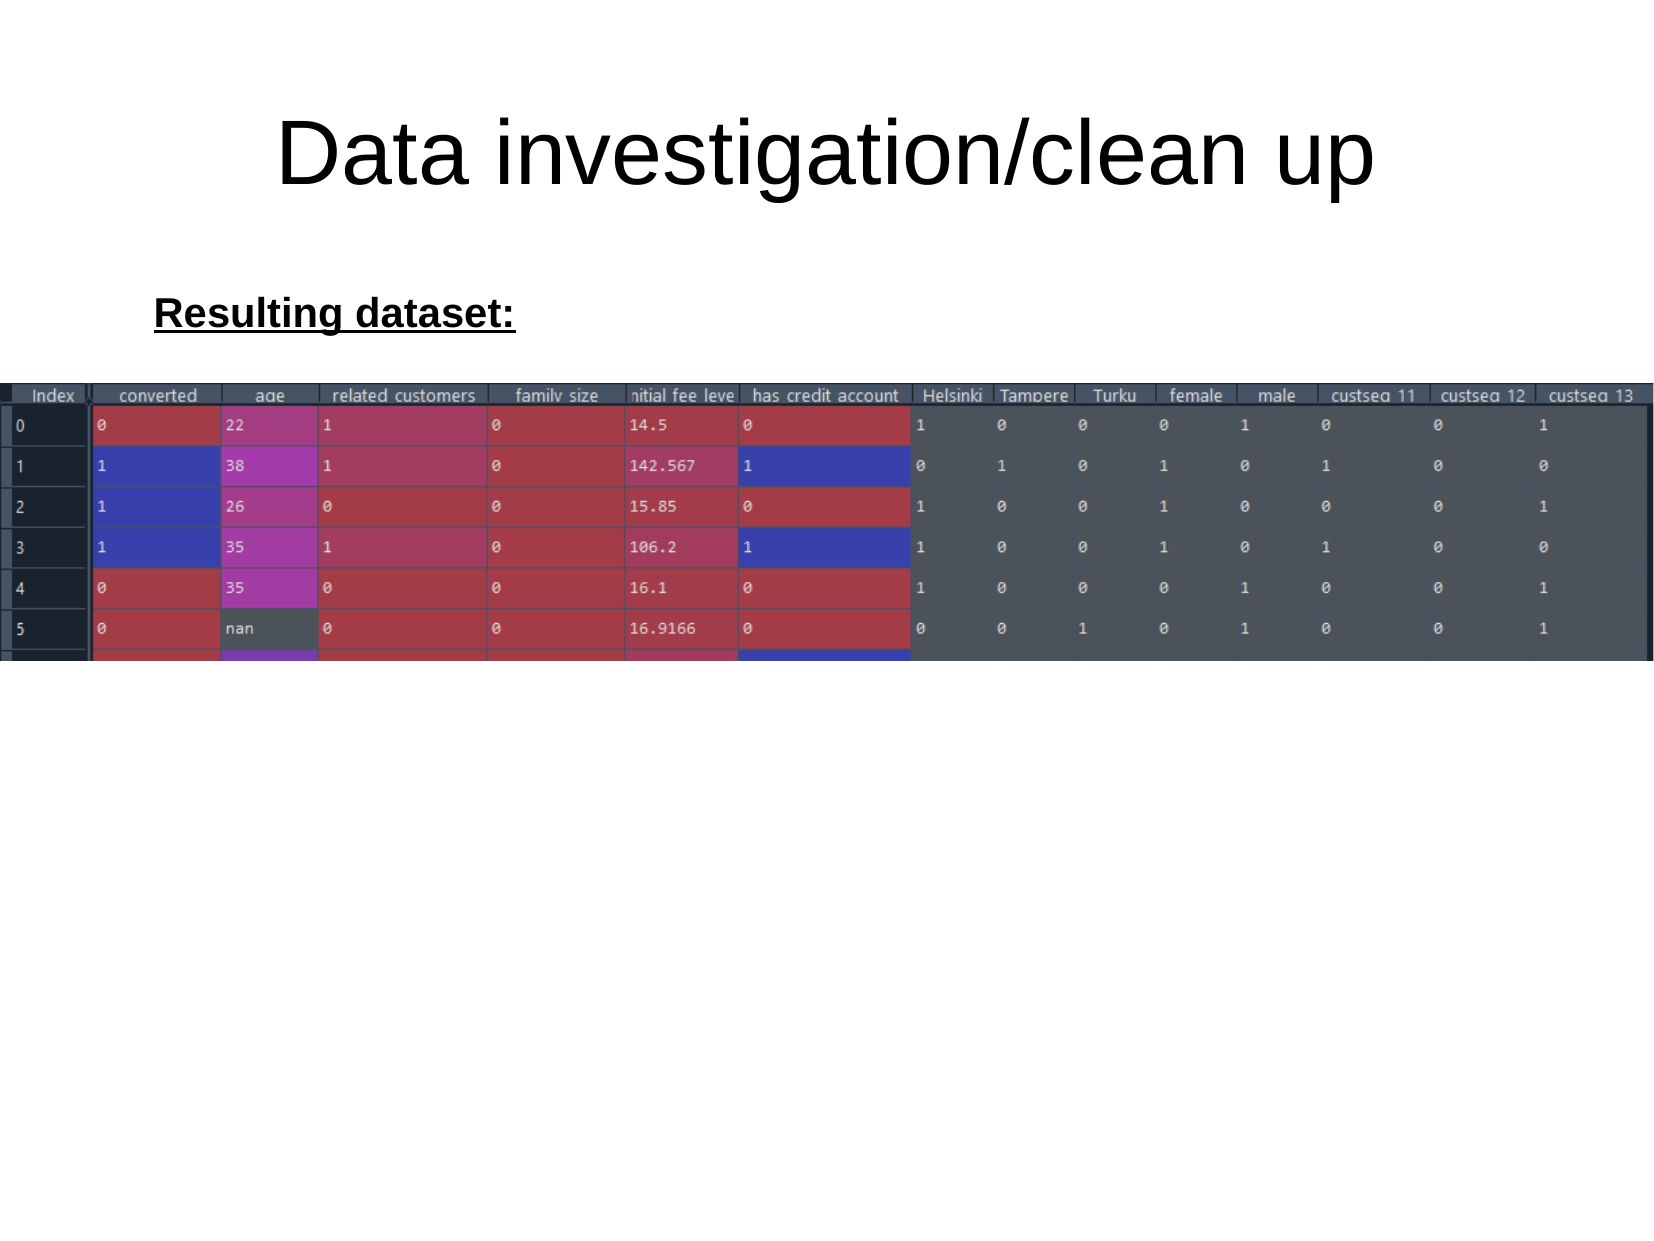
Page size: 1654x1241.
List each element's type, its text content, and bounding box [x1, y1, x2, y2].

picture [0, 383, 1654, 661]
title Data investigation/clean up [82, 49, 1571, 257]
list Resulting dataset: [82, 290, 1571, 383]
